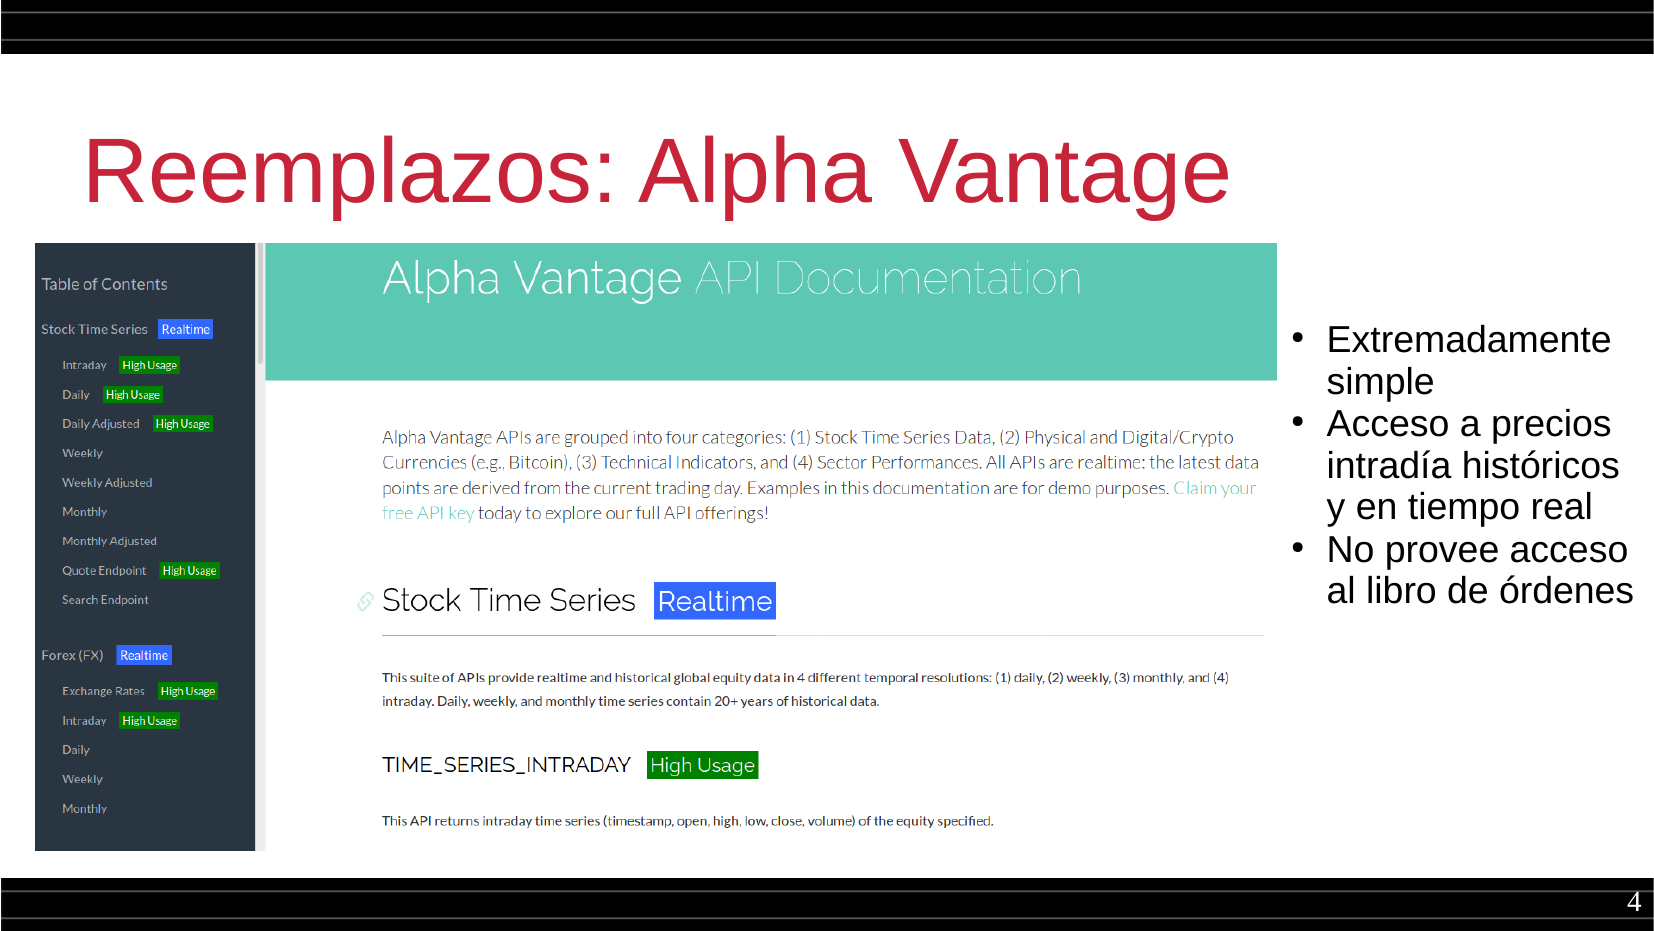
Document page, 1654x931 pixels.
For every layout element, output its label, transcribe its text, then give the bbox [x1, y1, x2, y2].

text_box Extremadamente simple Acceso a precios intradía históricos y en tiempo real No provee acceso al libro de órdenes [1276, 310, 1654, 620]
picture [1, 878, 1654, 931]
picture [1, 0, 1654, 54]
picture [35, 243, 1277, 851]
title Reemplazos: Alpha Vantage [82, 92, 1571, 249]
